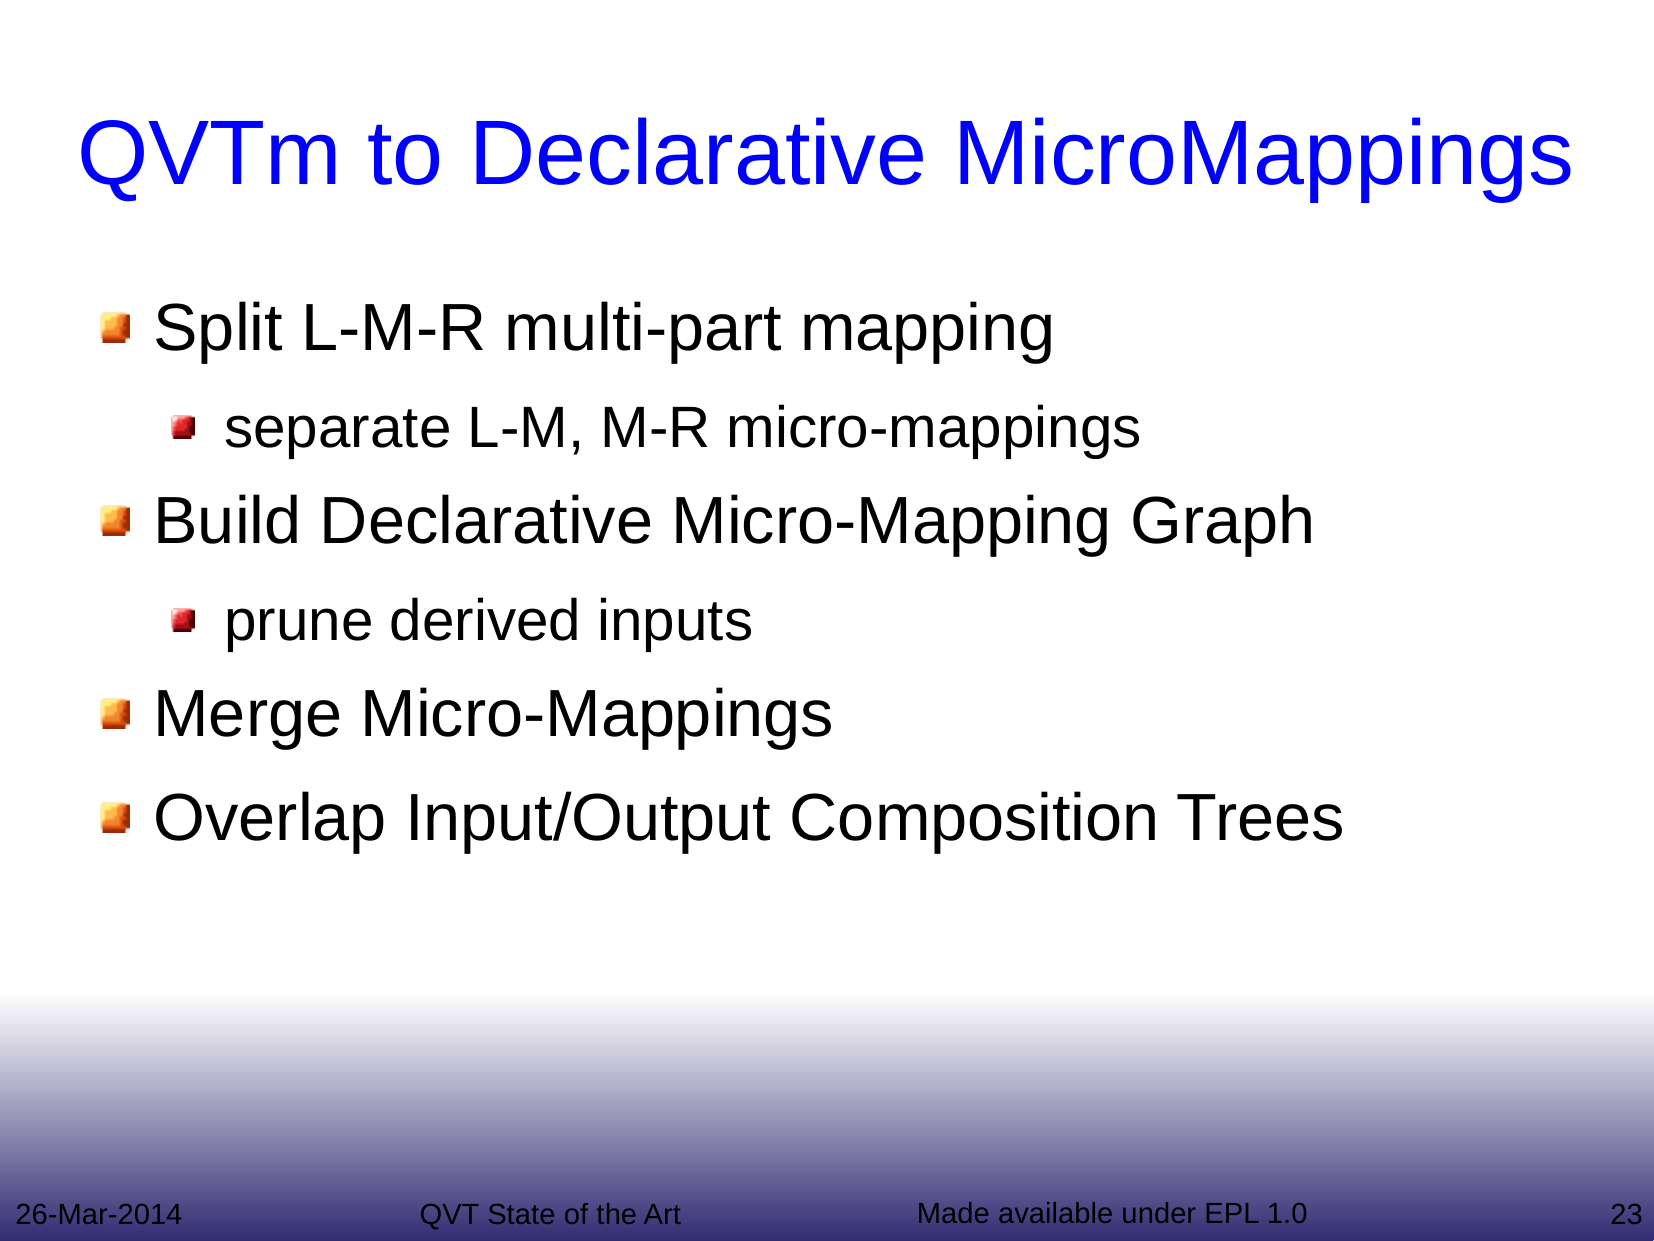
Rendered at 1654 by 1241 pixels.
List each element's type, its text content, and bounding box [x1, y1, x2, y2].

title QVTm to Declarative MicroMappings [53, 49, 1601, 257]
list Split L-M-R multi-part mapping separate L-M, M-R micro-mappings Build Declarative Micro-Mapping Graph prune derived inputs Merge Micro-Mappings Overlap Input/Output Composition Trees [82, 290, 1571, 1109]
